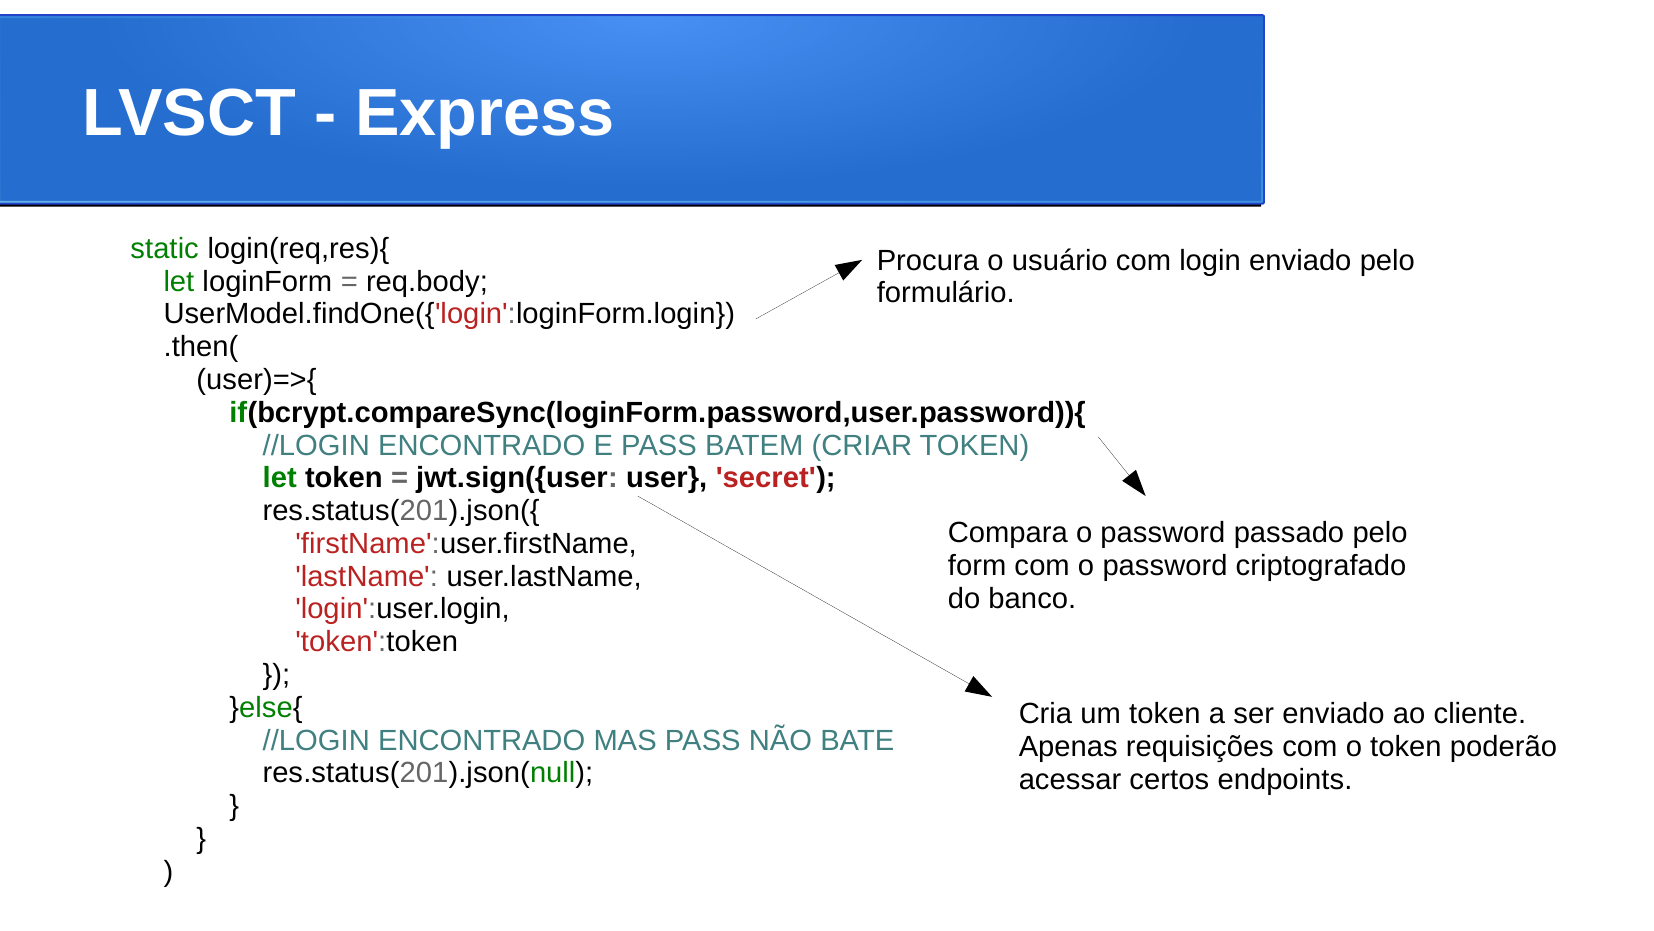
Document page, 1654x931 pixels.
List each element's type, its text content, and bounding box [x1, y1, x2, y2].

text_box Cria um token a ser enviado ao cliente. Apenas requisições com o token poderão acessar certos endpoints. [1003, 690, 1573, 804]
text_box static login(req,res){ let loginForm = req.body; UserModel.findOne({'login':loginForm.login}) .then( (user)=>{ if(bcrypt.compareSync(loginForm.password,user.password)){ //LOGIN ENCONTRADO E PASS BATEM (CRIAR TOKEN) let token = jwt.sign({user: user}, 'secret'); res.status(201).json({ 'firstName':user.firstName, 'lastName': user.lastName, 'login':user.login, 'token':token }); }else{ //LOGIN ENCONTRADO MAS PASS NÃO BATE res.status(201).json(null); } } ) [82, 224, 1465, 895]
title LVSCT - Express [82, 35, 1235, 189]
text_box Procura o usuário com login enviado pelo formulário. [862, 236, 1431, 317]
text_box Compara o password passado pelo form com o password criptografado do banco. [933, 508, 1424, 622]
